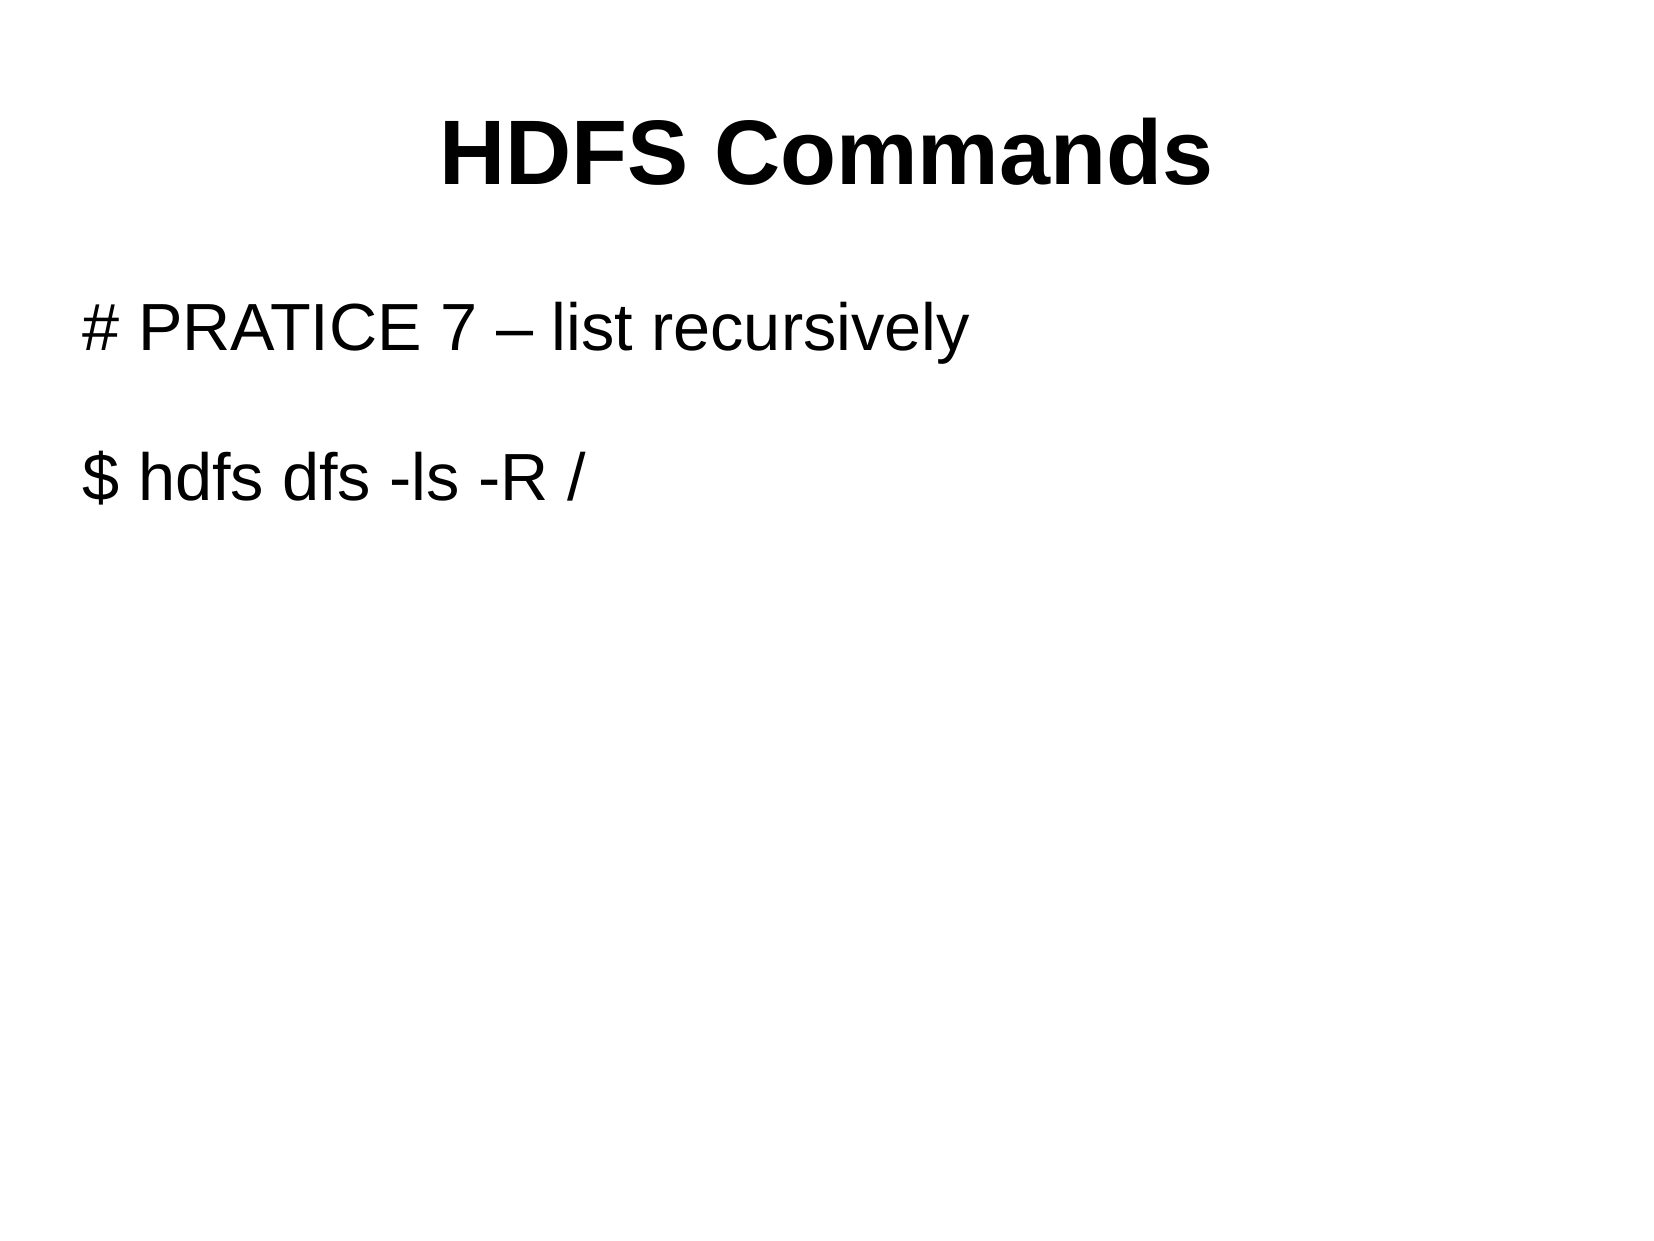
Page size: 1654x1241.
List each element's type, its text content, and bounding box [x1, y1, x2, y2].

subtitle # PRATICE 7 – list recursively $ hdfs dfs -ls -R / [82, 290, 1571, 1010]
title HDFS Commands [82, 49, 1571, 257]
